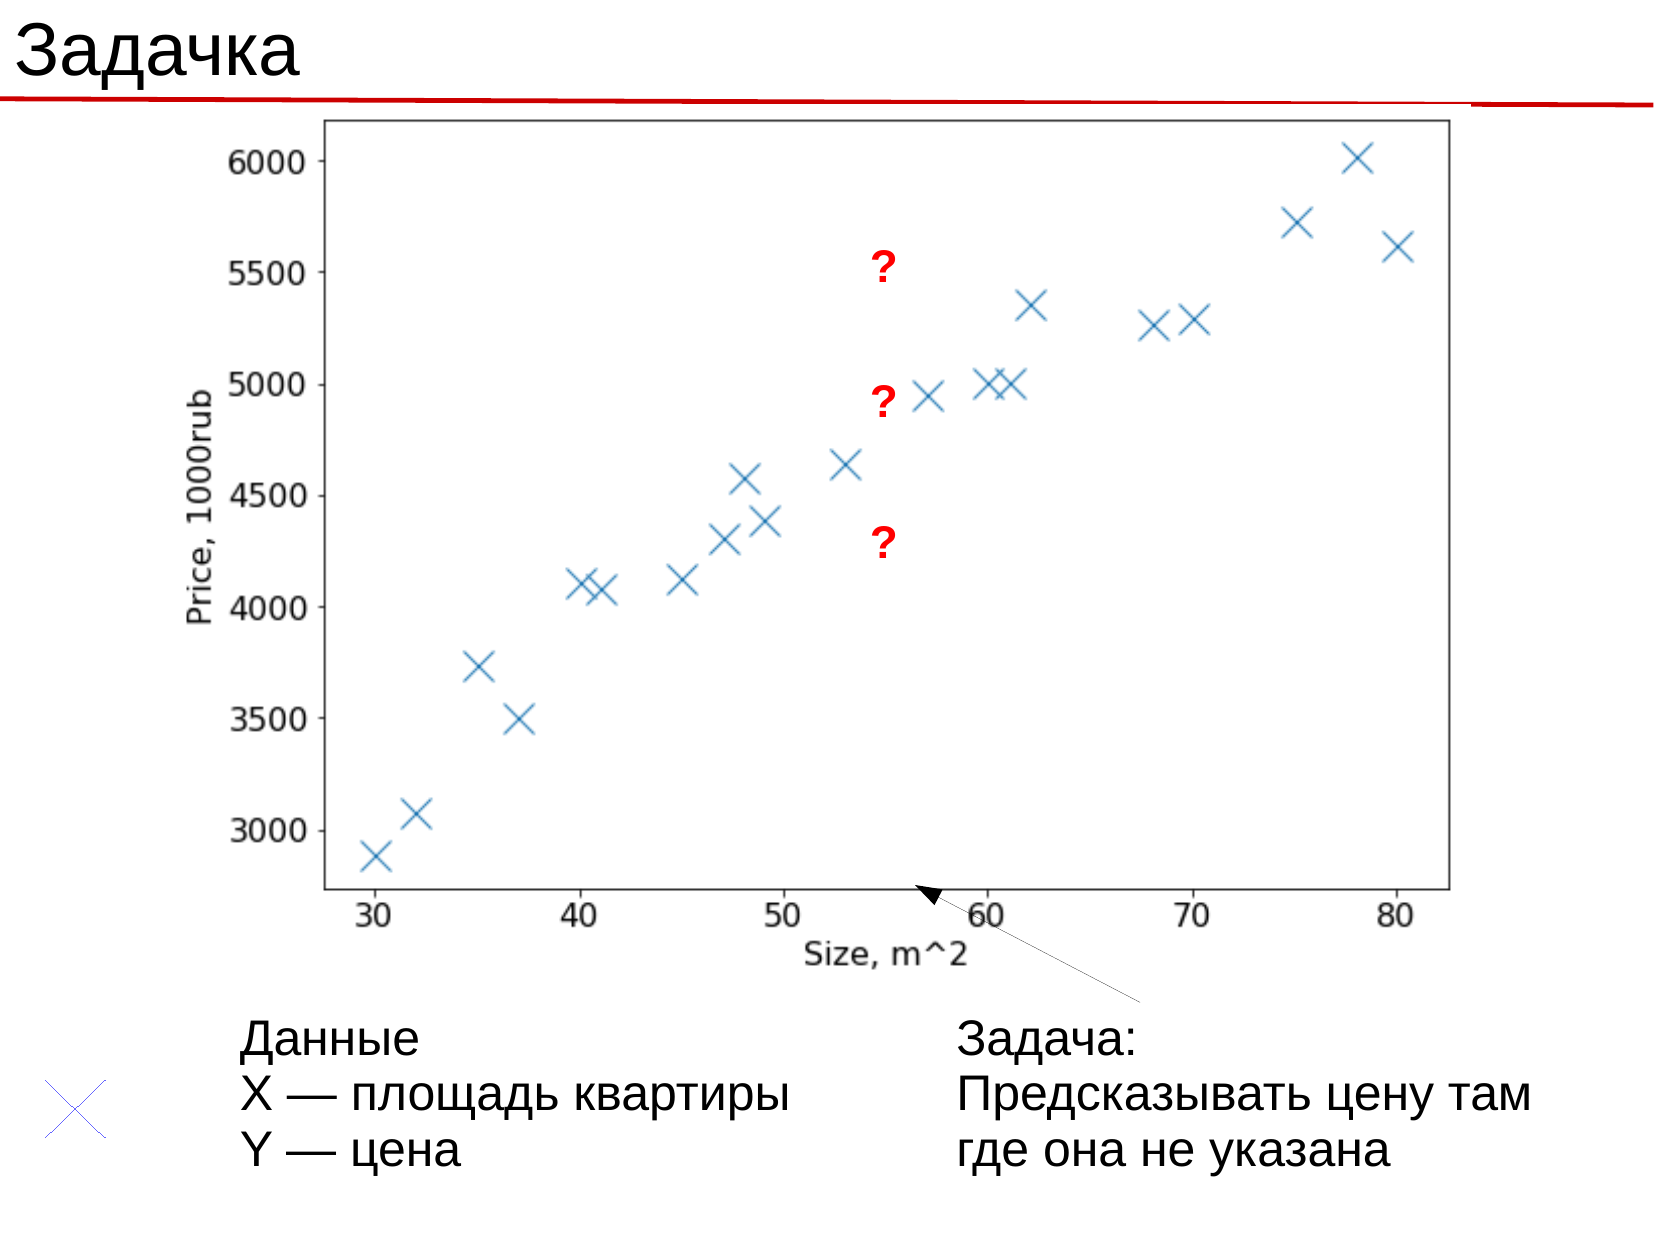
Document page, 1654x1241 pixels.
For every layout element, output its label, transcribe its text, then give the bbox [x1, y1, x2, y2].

text_box Данные X — площадь квартиры Y — цена [225, 1002, 826, 1241]
text_box ? [855, 368, 991, 466]
text_box ? [855, 510, 991, 607]
text_box ? [855, 233, 991, 331]
text_box Задачка [0, 0, 1306, 99]
picture [165, 104, 1471, 1000]
text_box Задача: Предсказывать цену там где она не указана [941, 1002, 1561, 1241]
